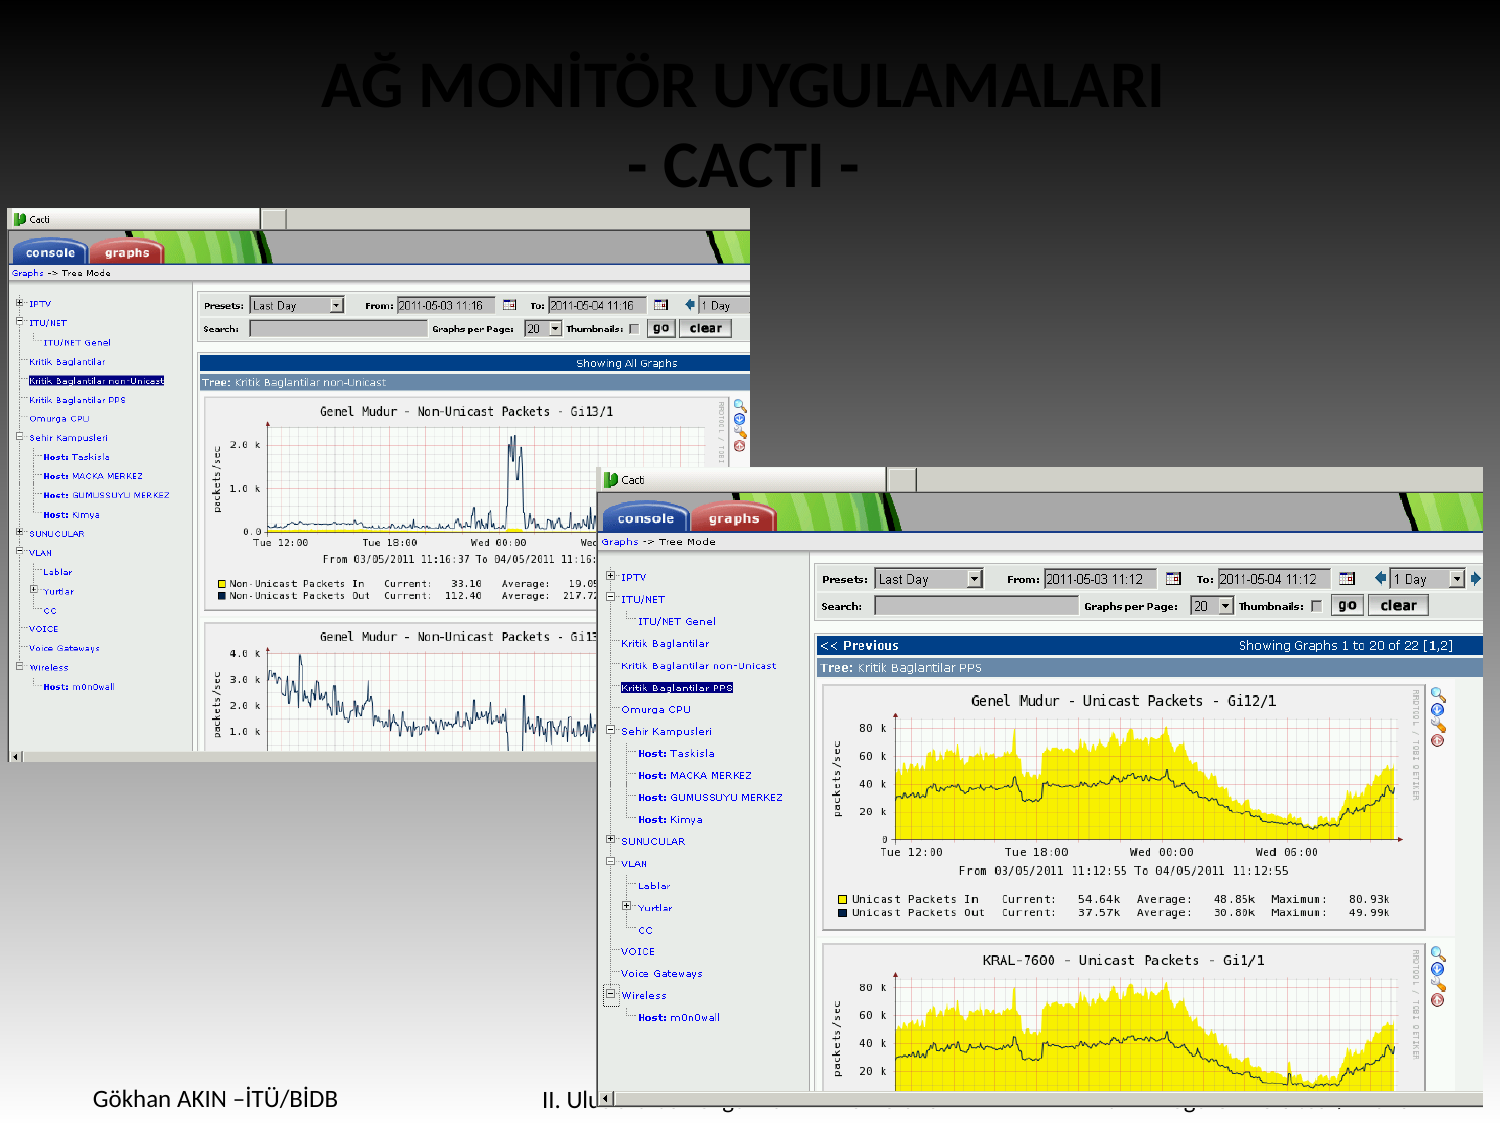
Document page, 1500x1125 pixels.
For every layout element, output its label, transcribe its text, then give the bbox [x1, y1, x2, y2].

text_box AĞ MONİTÖR UYGULAMALARI - CACTI - [76, 33, 1412, 209]
picture [7, 208, 1483, 1108]
